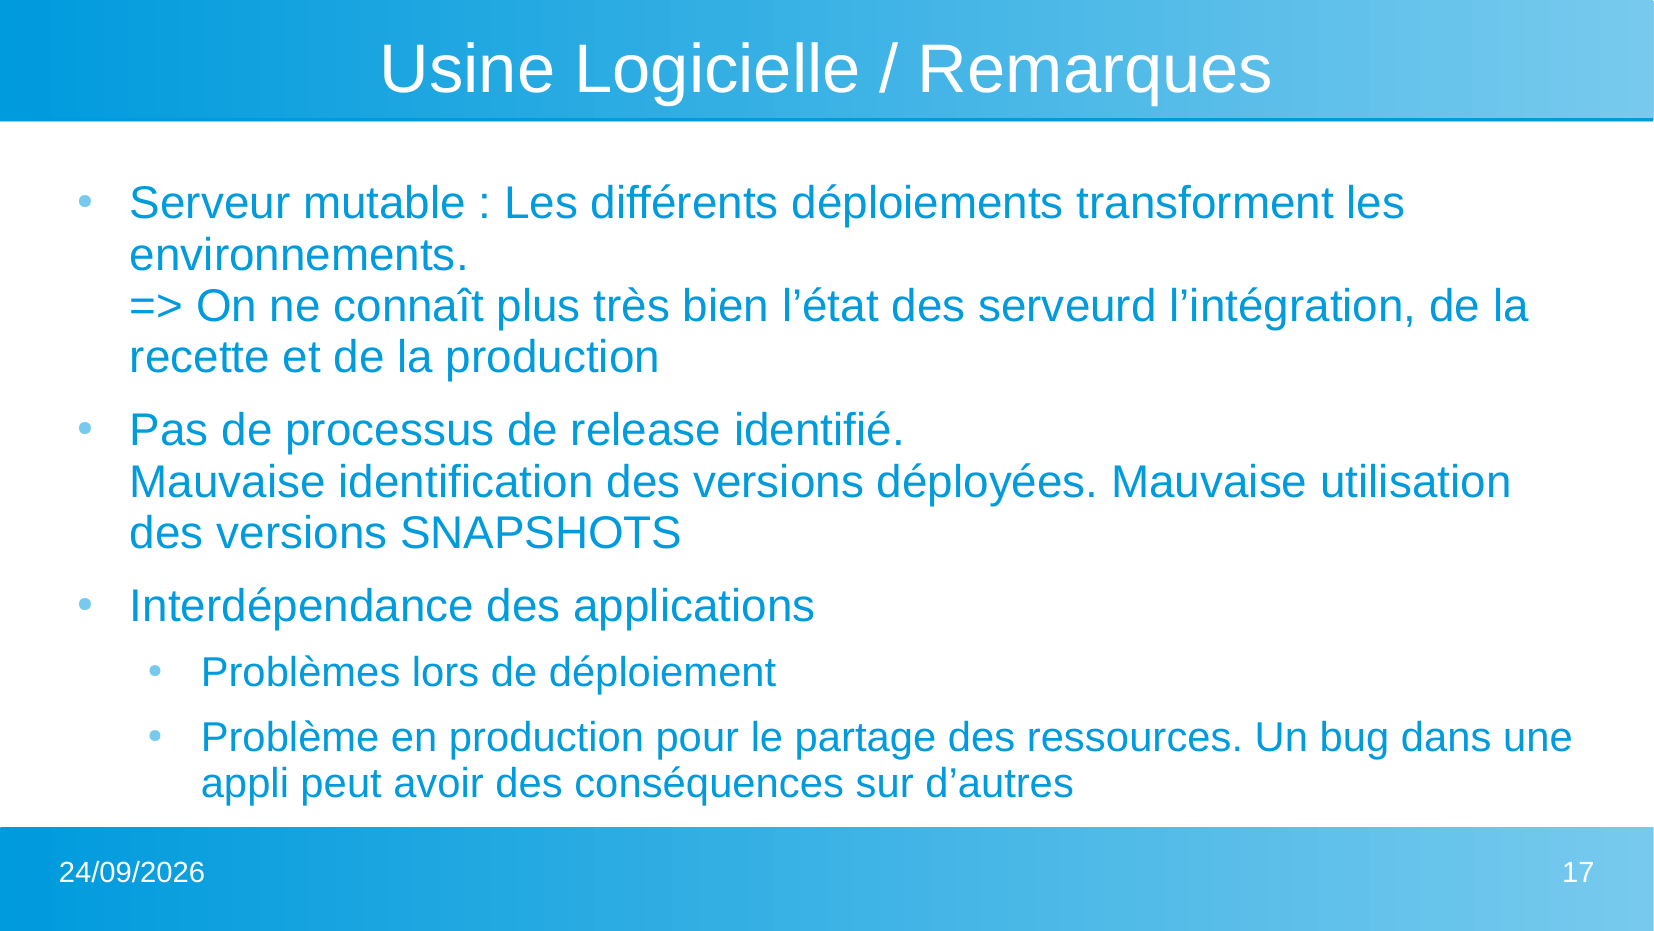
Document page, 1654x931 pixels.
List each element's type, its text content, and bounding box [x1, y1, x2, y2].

list Serveur mutable : Les différents déploiements transforment les environnements. => On ne connaît plus très bien l’état des serveurd l’intégration, de la recette et de la production Pas de processus de release identifié. Mauvaise identification des versions déployées. Mauvaise utilisation des versions SNAPSHOTS Interdépendance des applications Problèmes lors de déploiement Problème en production pour le partage des ressources. Un bug dans une appli peut avoir des conséquences sur d’autres [59, 177, 1595, 768]
title Usine Logicielle / Remarques [59, 29, 1595, 108]
